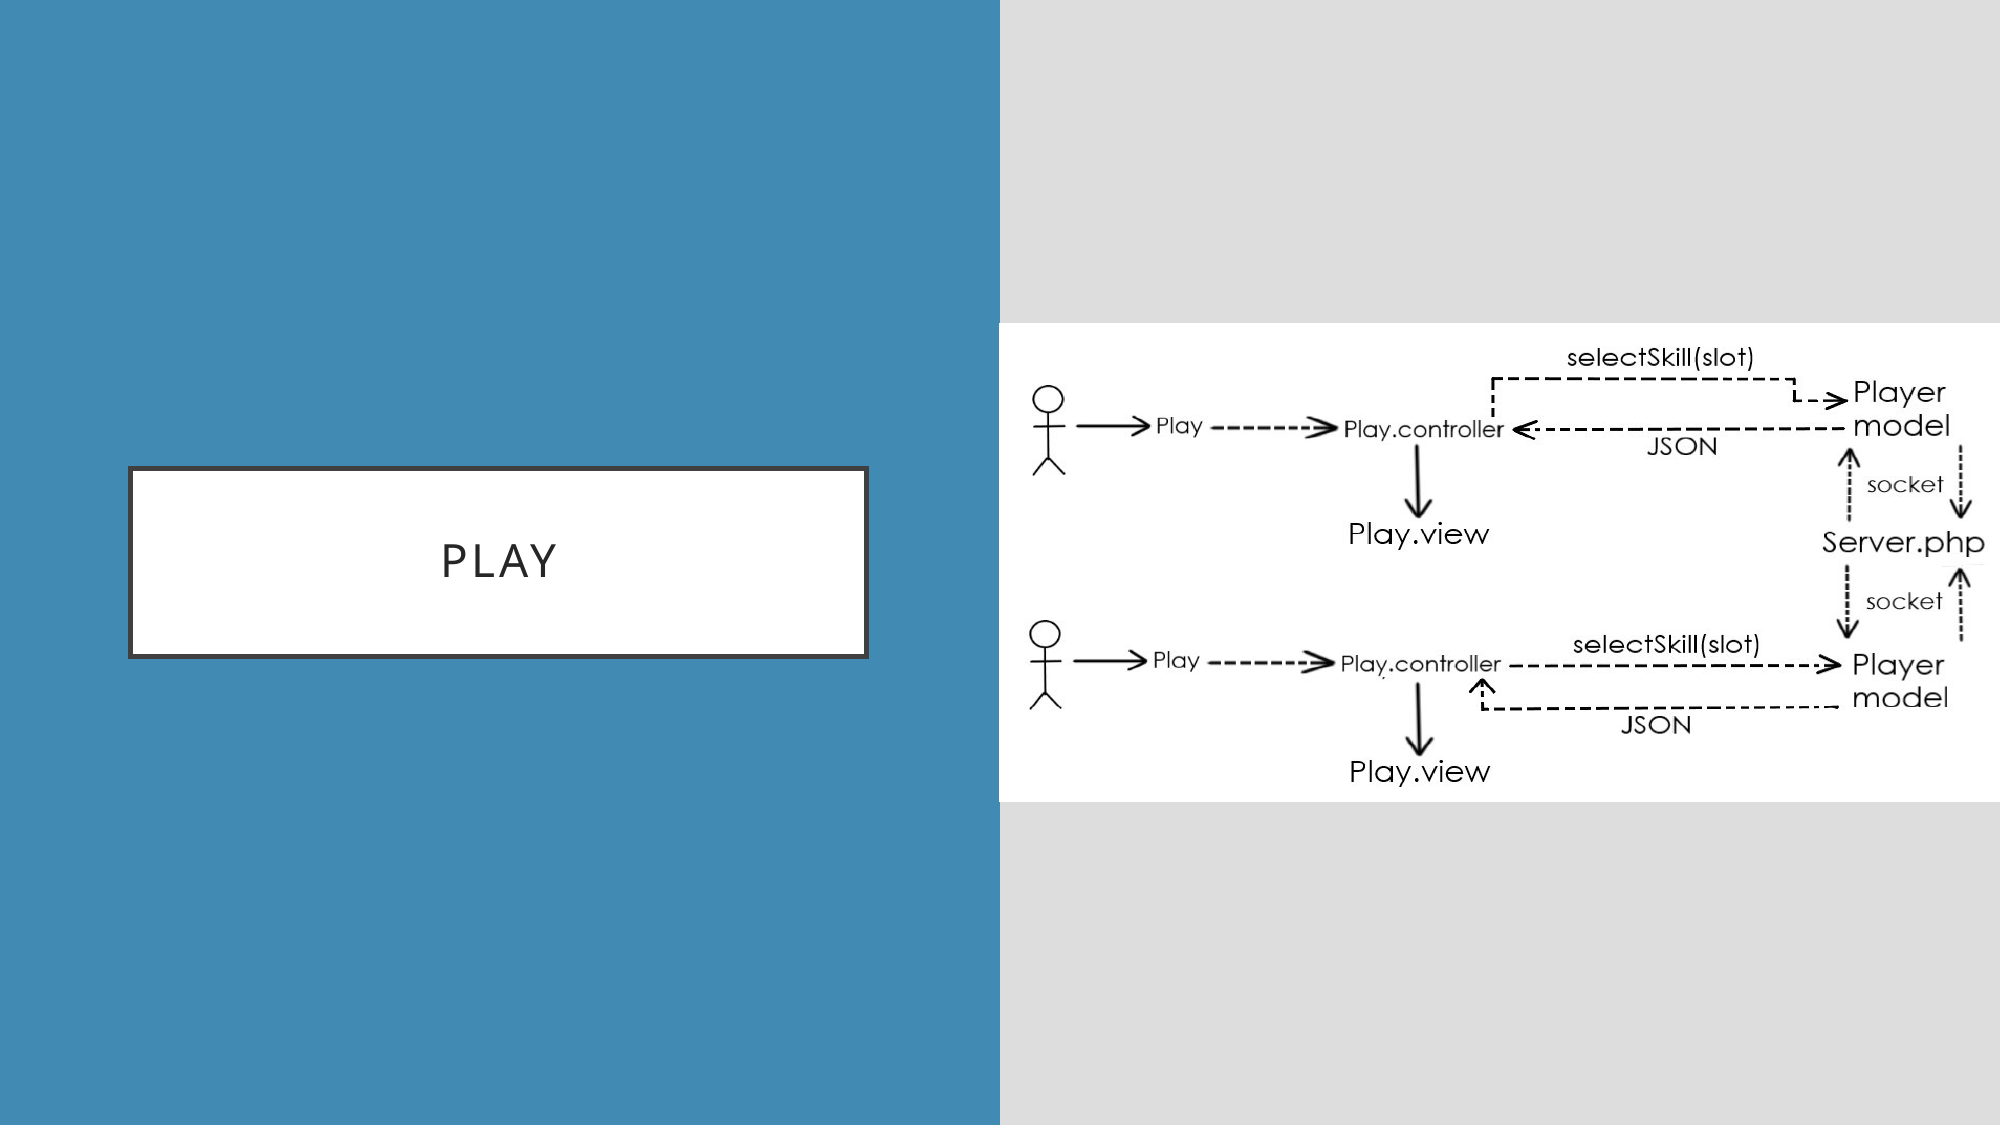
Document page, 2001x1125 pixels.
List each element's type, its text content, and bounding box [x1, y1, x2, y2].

picture [999, 323, 2000, 802]
title PLAY [130, 468, 867, 657]
